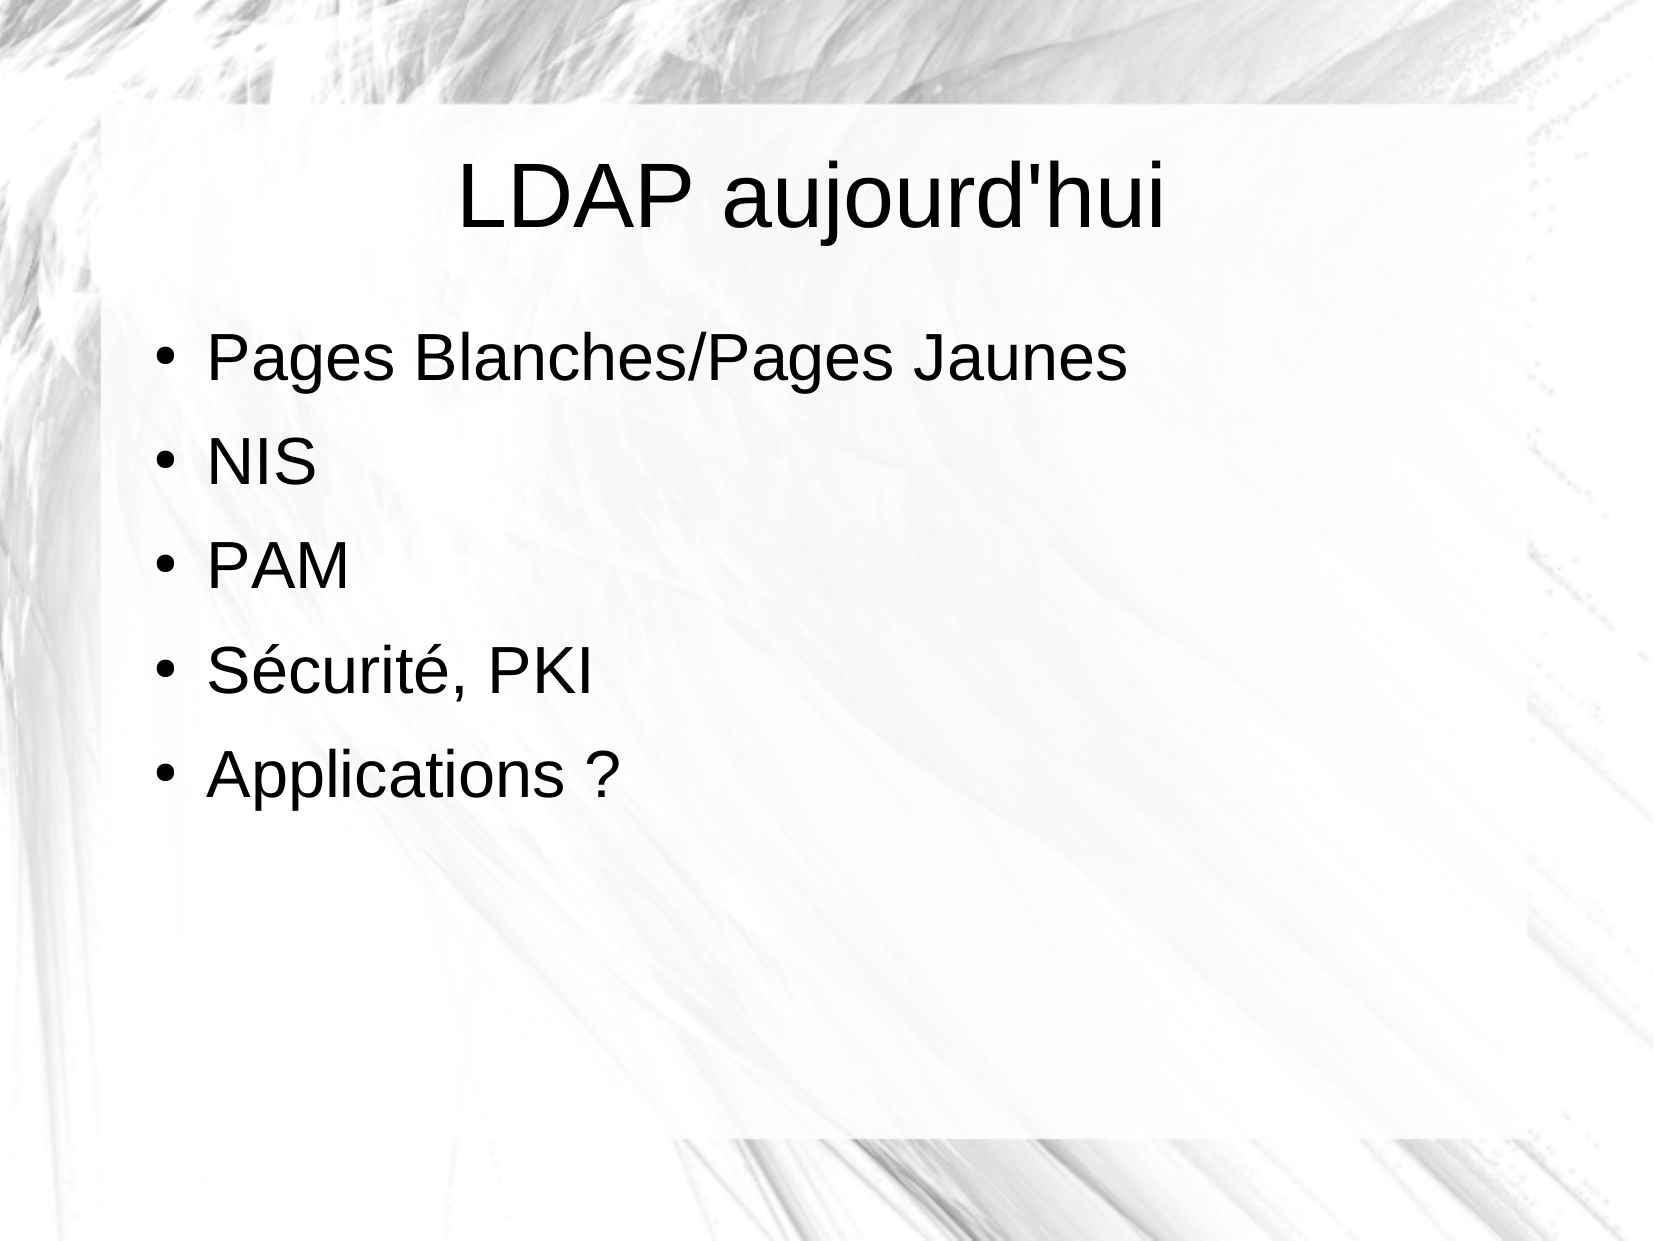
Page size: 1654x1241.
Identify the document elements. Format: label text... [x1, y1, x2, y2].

title LDAP aujourd'hui [118, 119, 1506, 273]
picture [0, 0, 1654, 1241]
list Pages Blanches/Pages Jaunes NIS PAM Sécurité, PKI Applications ? [118, 319, 1571, 931]
